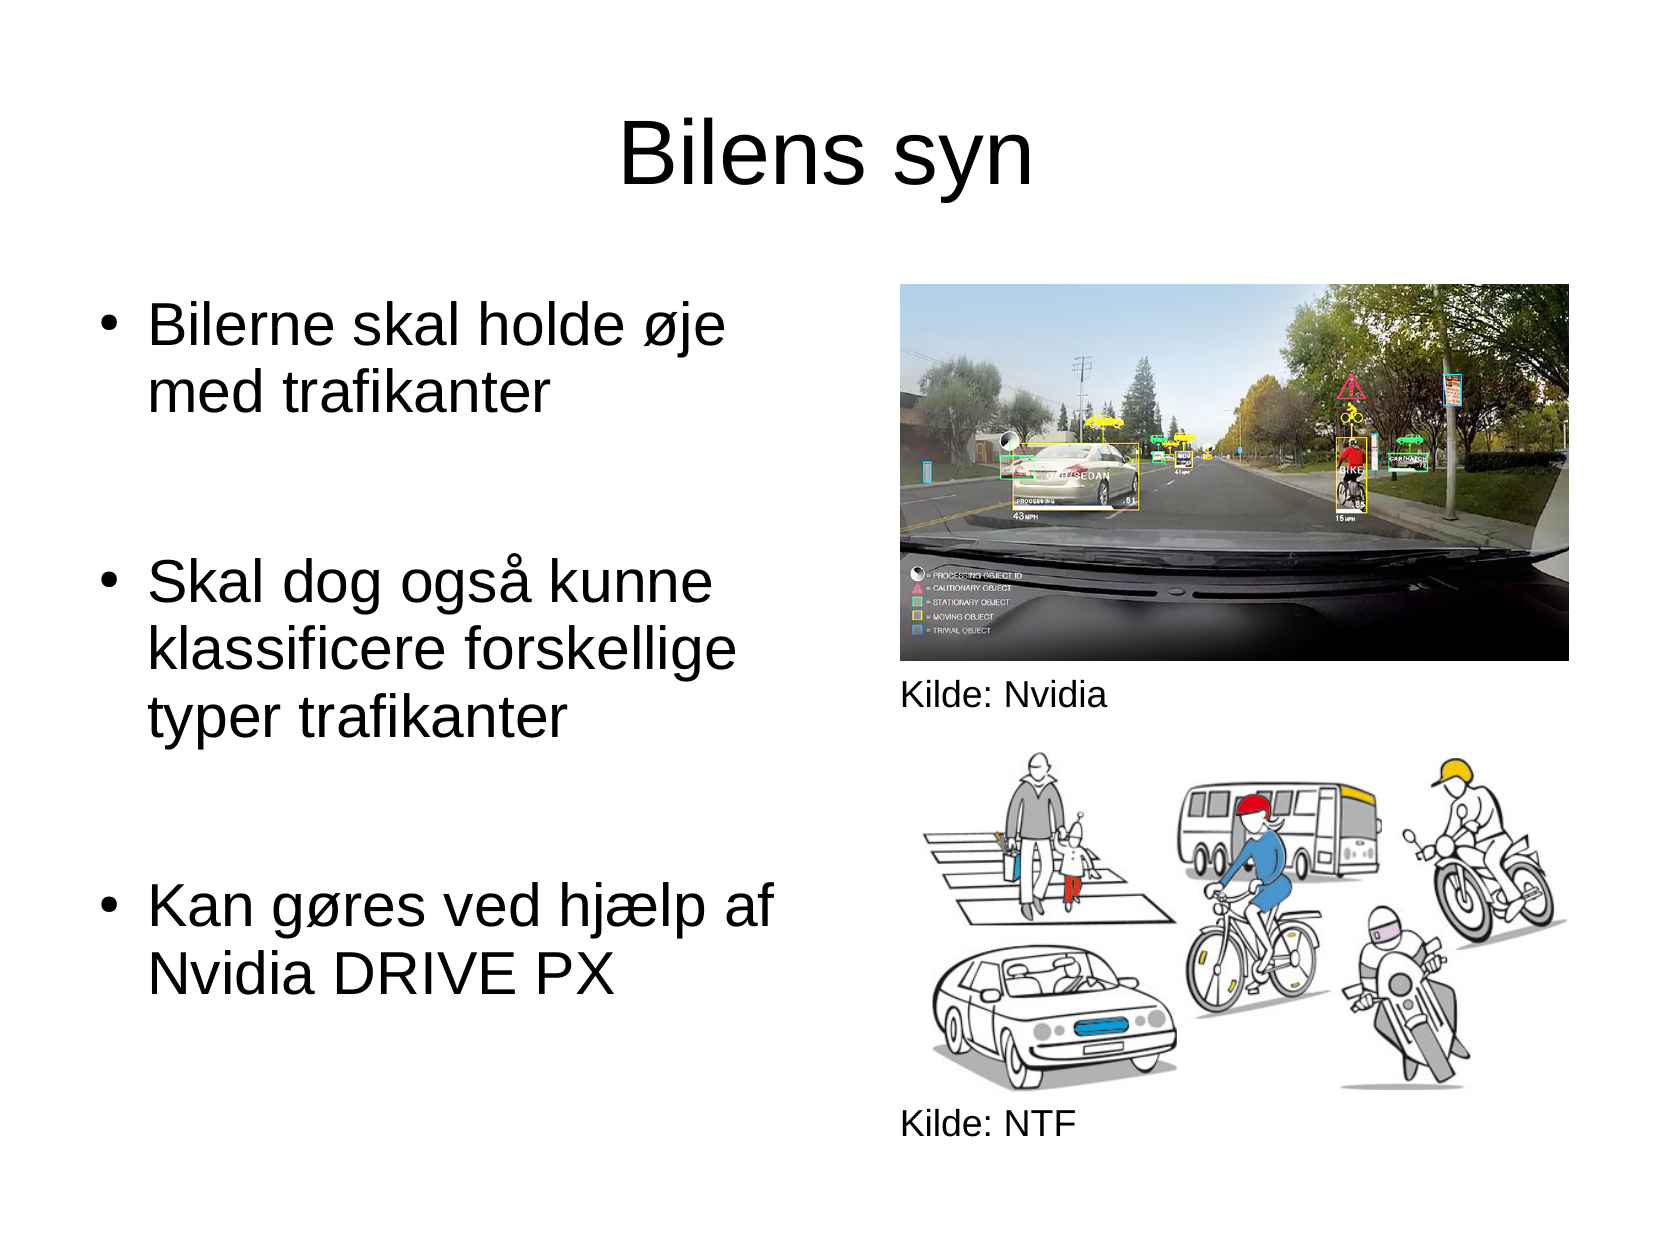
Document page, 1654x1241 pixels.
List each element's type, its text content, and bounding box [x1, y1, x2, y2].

text_box Kilde: NTF [885, 1095, 1156, 1194]
title Bilens syn [82, 49, 1571, 257]
text_box Kilde: Nvidia [885, 665, 1156, 765]
list Bilerne skal holde øje med trafikanter Skal dog også kunne klassificere forskellige typer trafikanter Kan gøres ved hjælp af Nvidia DRIVE PX [82, 290, 809, 1010]
picture [900, 284, 1569, 661]
picture [913, 751, 1576, 1096]
